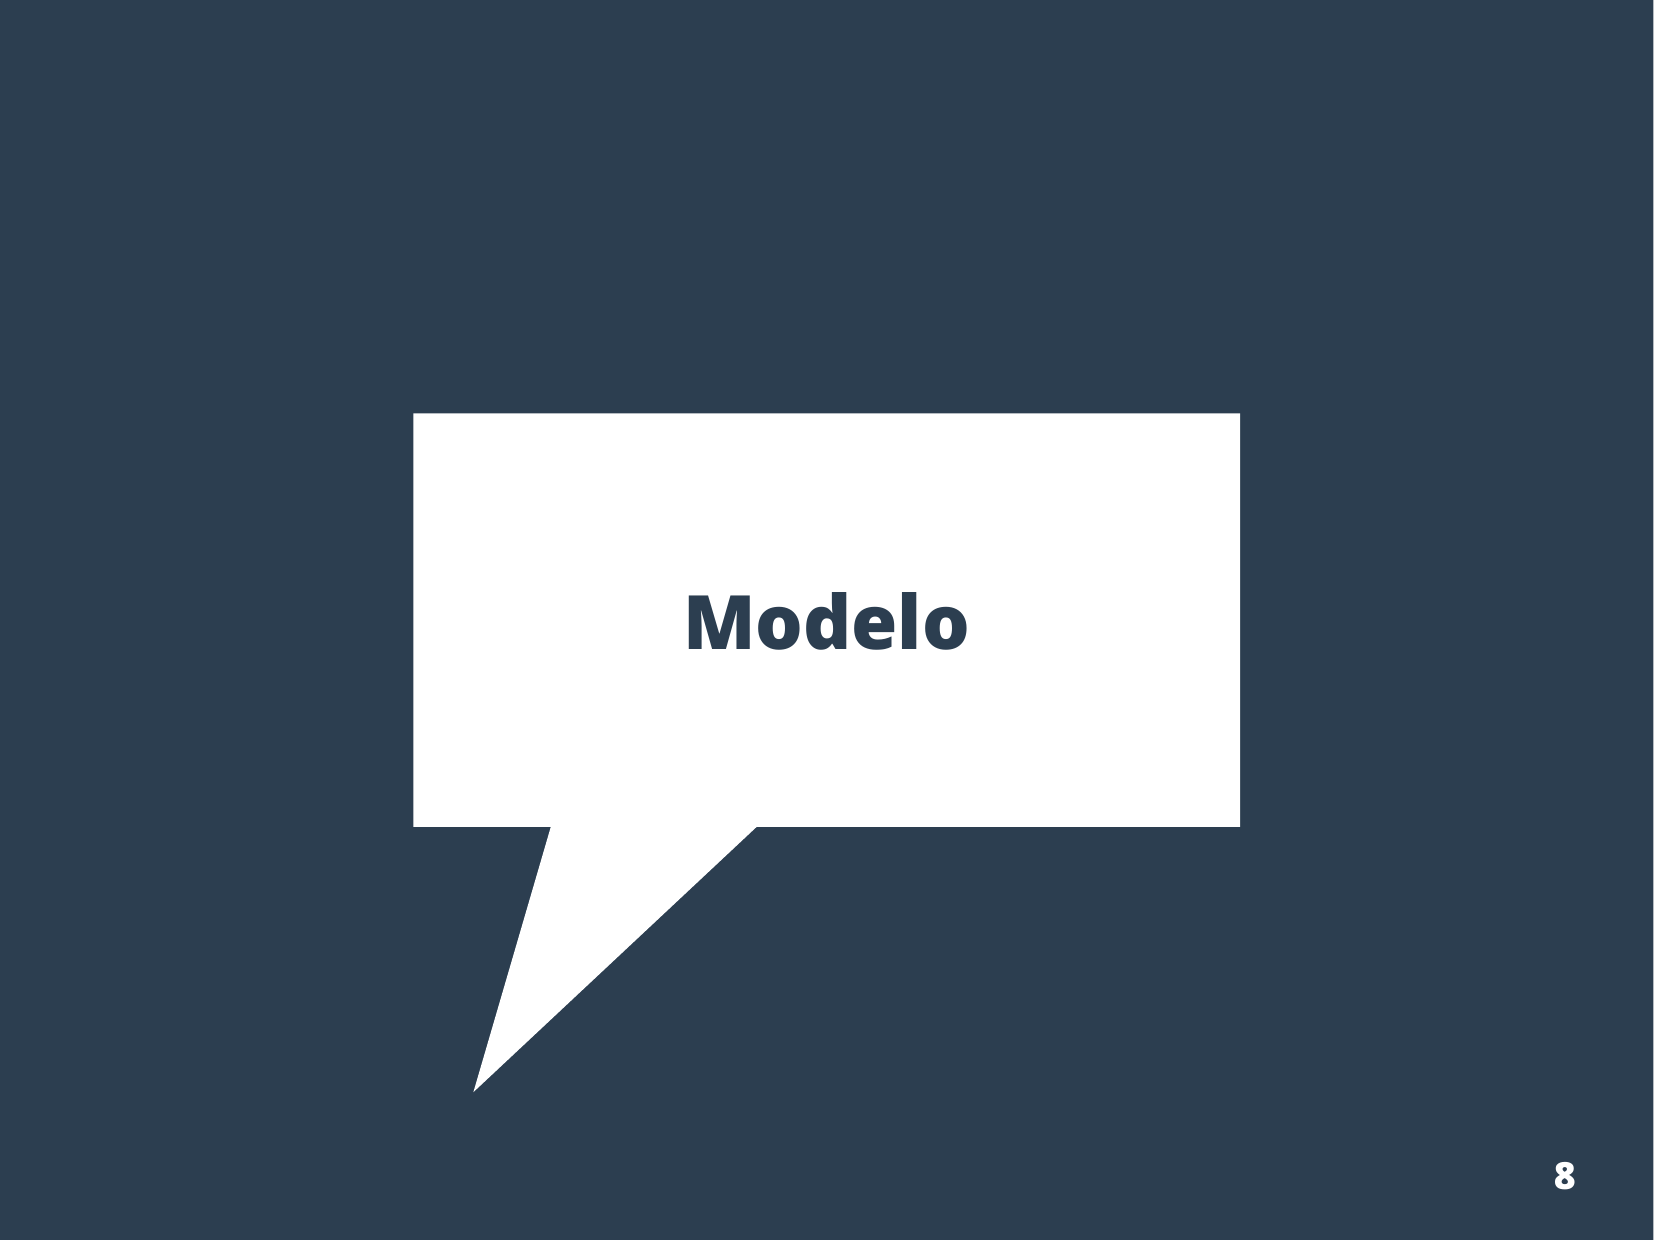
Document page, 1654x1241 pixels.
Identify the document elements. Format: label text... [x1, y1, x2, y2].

title Modelo [442, 442, 1211, 798]
